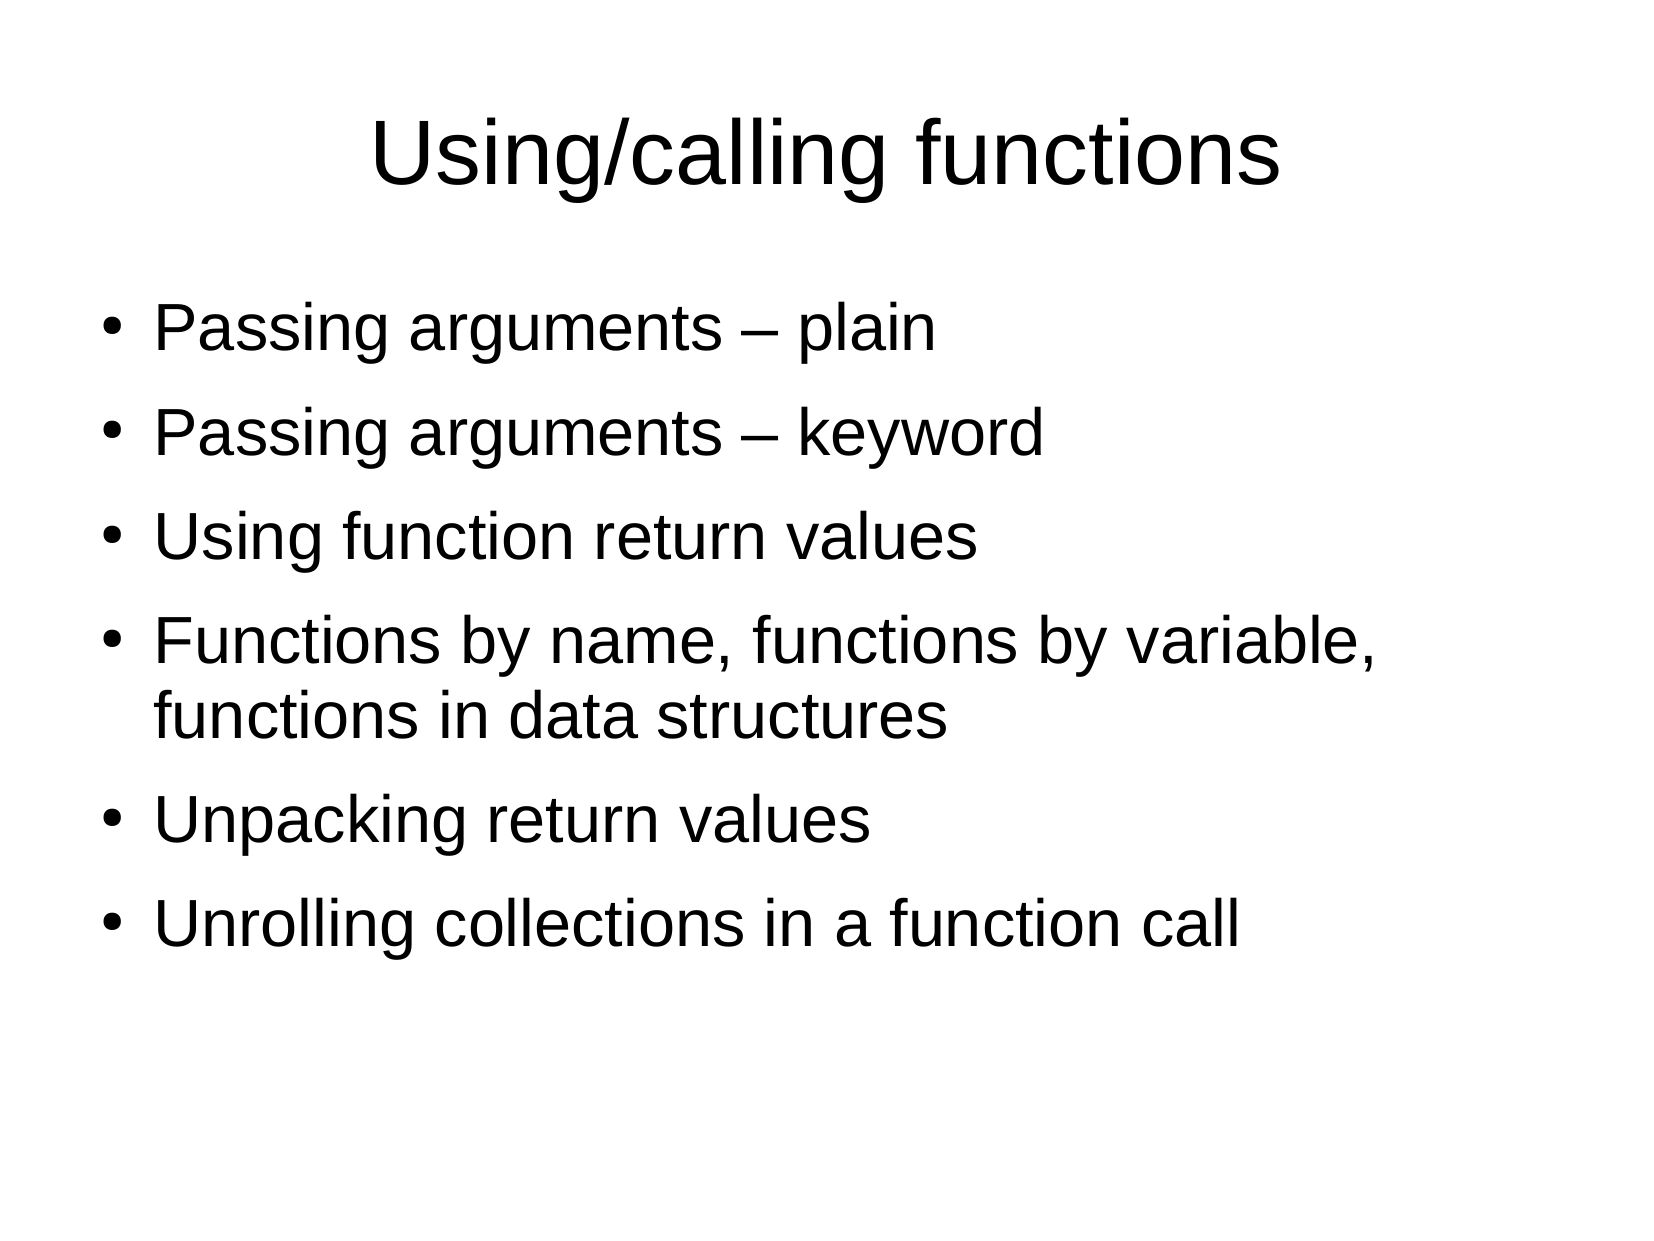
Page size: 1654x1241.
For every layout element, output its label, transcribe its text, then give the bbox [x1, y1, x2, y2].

title Using/calling functions [82, 49, 1571, 257]
list Passing arguments – plain Passing arguments – keyword Using function return values Functions by name, functions by variable, functions in data structures Unpacking return values Unrolling collections in a function call [82, 290, 1571, 1109]
